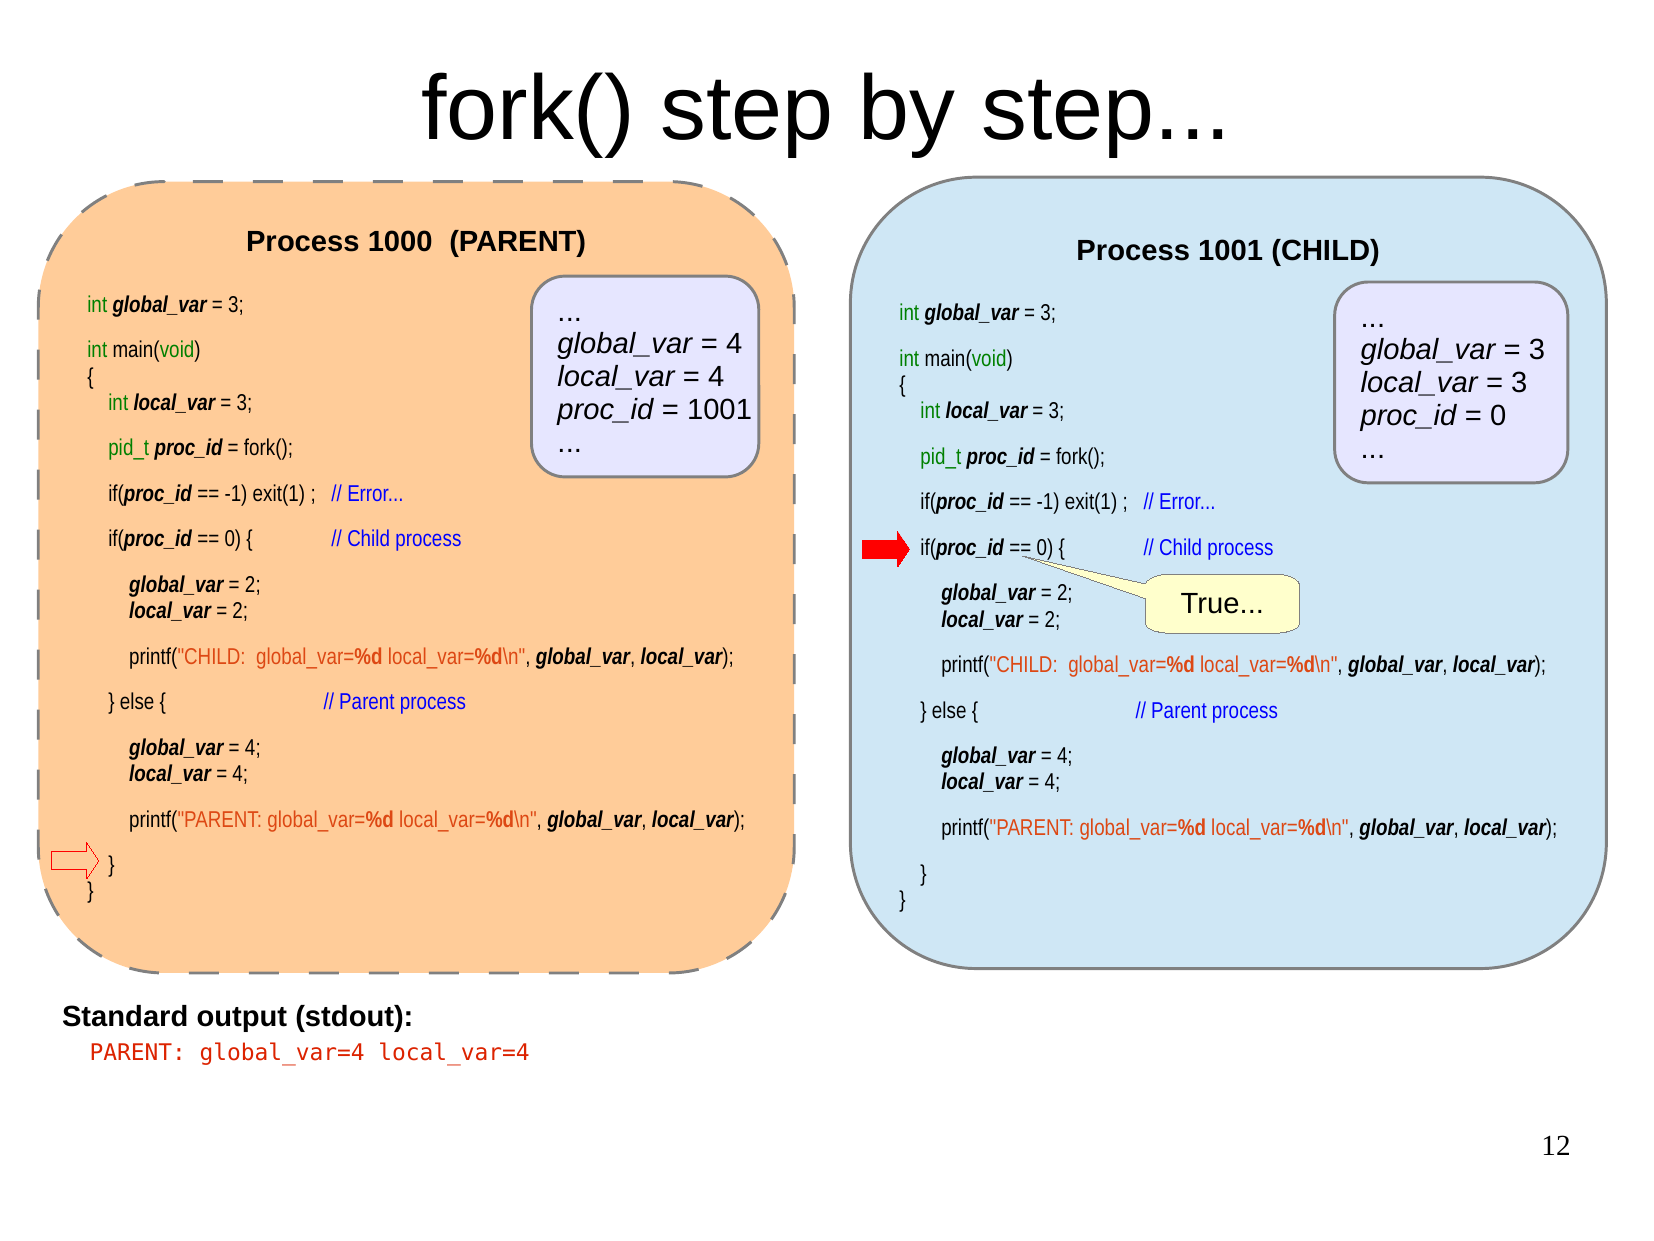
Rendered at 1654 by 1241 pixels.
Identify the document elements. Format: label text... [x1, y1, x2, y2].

text_box ... global_var = 3 local_var = 3 proc_id = 0 ... [1334, 281, 1568, 483]
text_box Standard output (stdout): PARENT: global_var=4 local_var=4 [47, 992, 1619, 1193]
title fork() step by step... [82, 49, 1571, 166]
text_box Process 1000 (PARENT) int global_var = 3; int main(void) { int local_var = 3; pid_t proc_id = fork(); if(proc_id == -1) exit(1) ; // Error... if(proc_id == 0) { // Child process global_var = 2; local_var = 2; printf("CHILD: global_var=%d local_var=%d\n", global_var, local_var); } else { // Parent process global_var = 4; local_var = 4; printf("PARENT: global_var=%d local_var=%d\n", global_var, local_var); } } [38, 181, 795, 973]
text_box ... global_var = 4 local_var = 4 proc_id = 1001 ... [531, 276, 759, 477]
text_box Process 1001 (CHILD) int global_var = 3; int main(void) { int local_var = 3; pid_t proc_id = fork(); if(proc_id == -1) exit(1) ; // Error... if(proc_id == 0) { // Child process global_var = 2; local_var = 2; printf("CHILD: global_var=%d local_var=%d\n", global_var, local_var); } else { // Parent process global_var = 4; local_var = 4; printf("PARENT: global_var=%d local_var=%d\n", global_var, local_var); } } [850, 177, 1607, 969]
text_box True... [1022, 556, 1300, 634]
text_box [862, 531, 910, 567]
